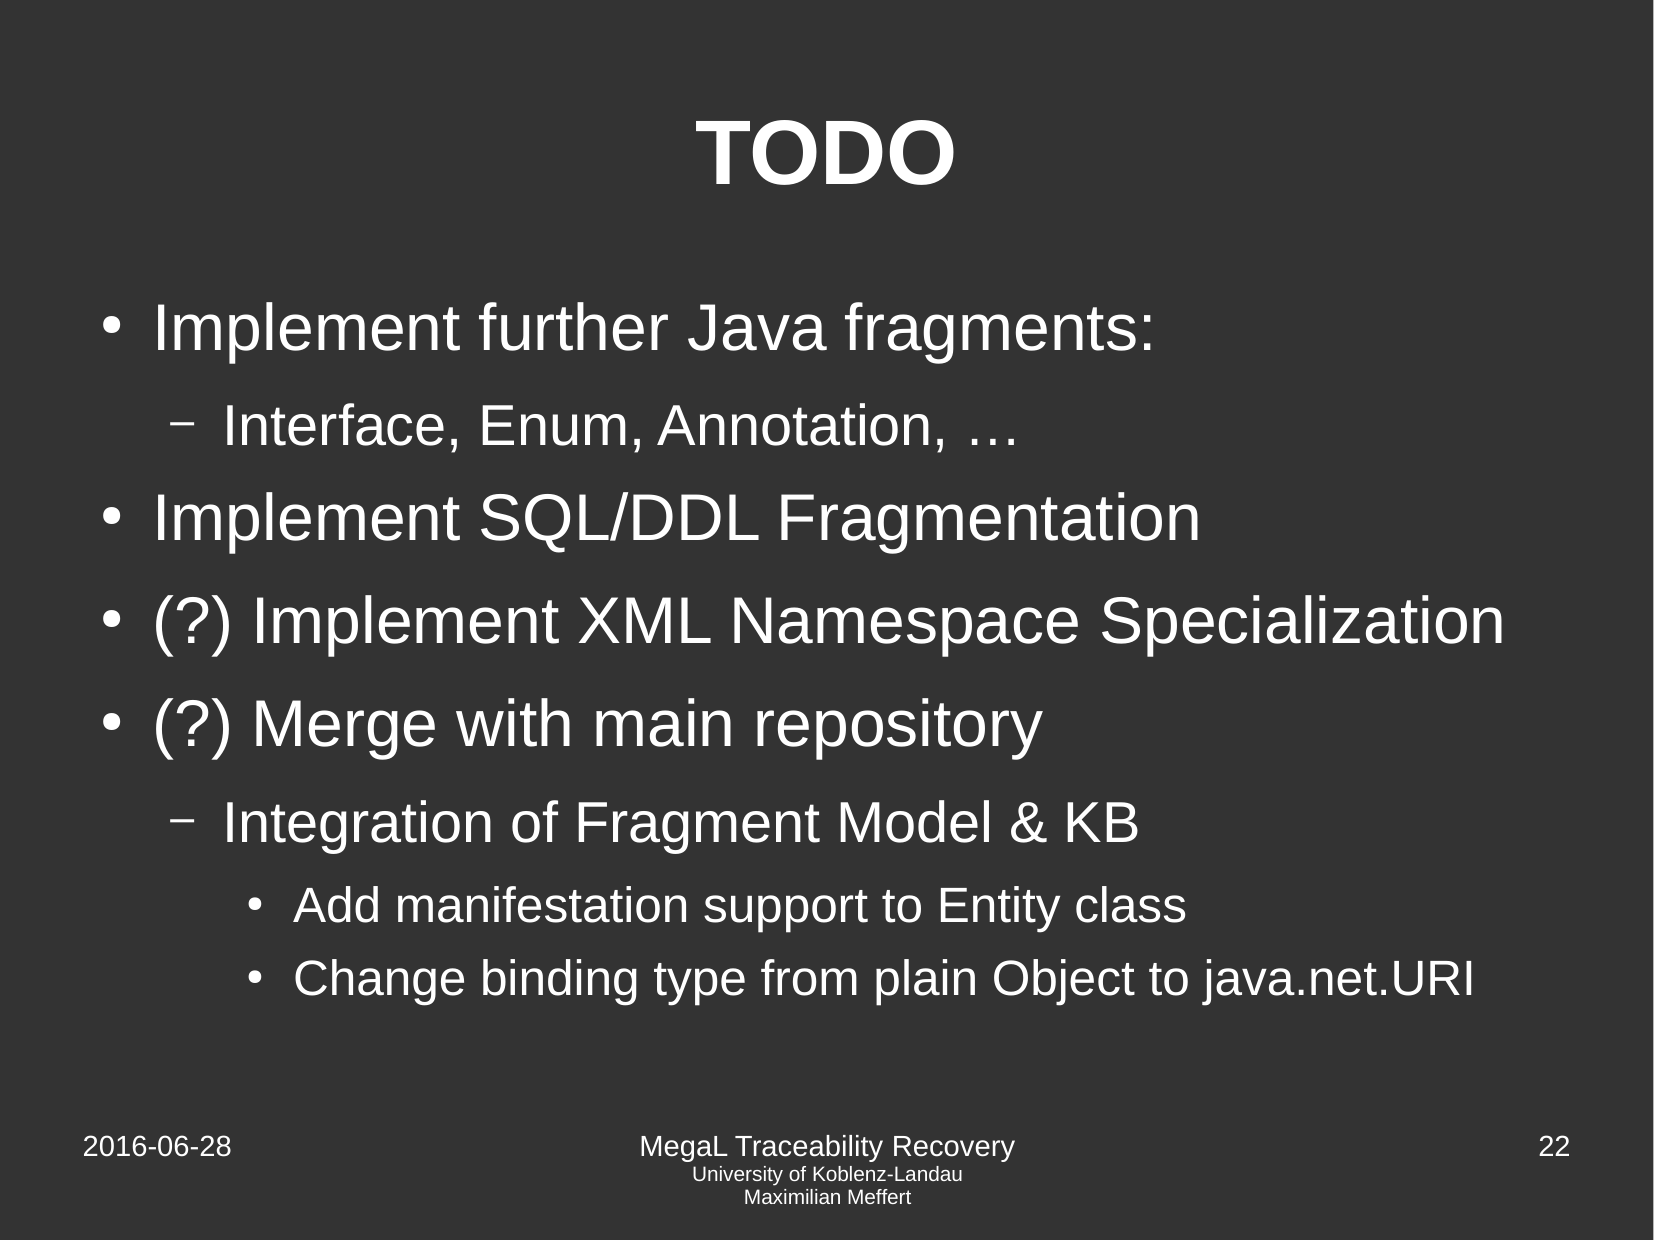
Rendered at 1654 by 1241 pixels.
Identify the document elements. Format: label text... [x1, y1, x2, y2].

title TODO [82, 49, 1571, 257]
list Implement further Java fragments: Interface, Enum, Annotation, … Implement SQL/DDL Fragmentation (?) Implement XML Namespace Specialization (?) Merge with main repository Integration of Fragment Model & KB Add manifestation support to Entity class Change binding type from plain Object to java.net.URI [82, 290, 1571, 1010]
